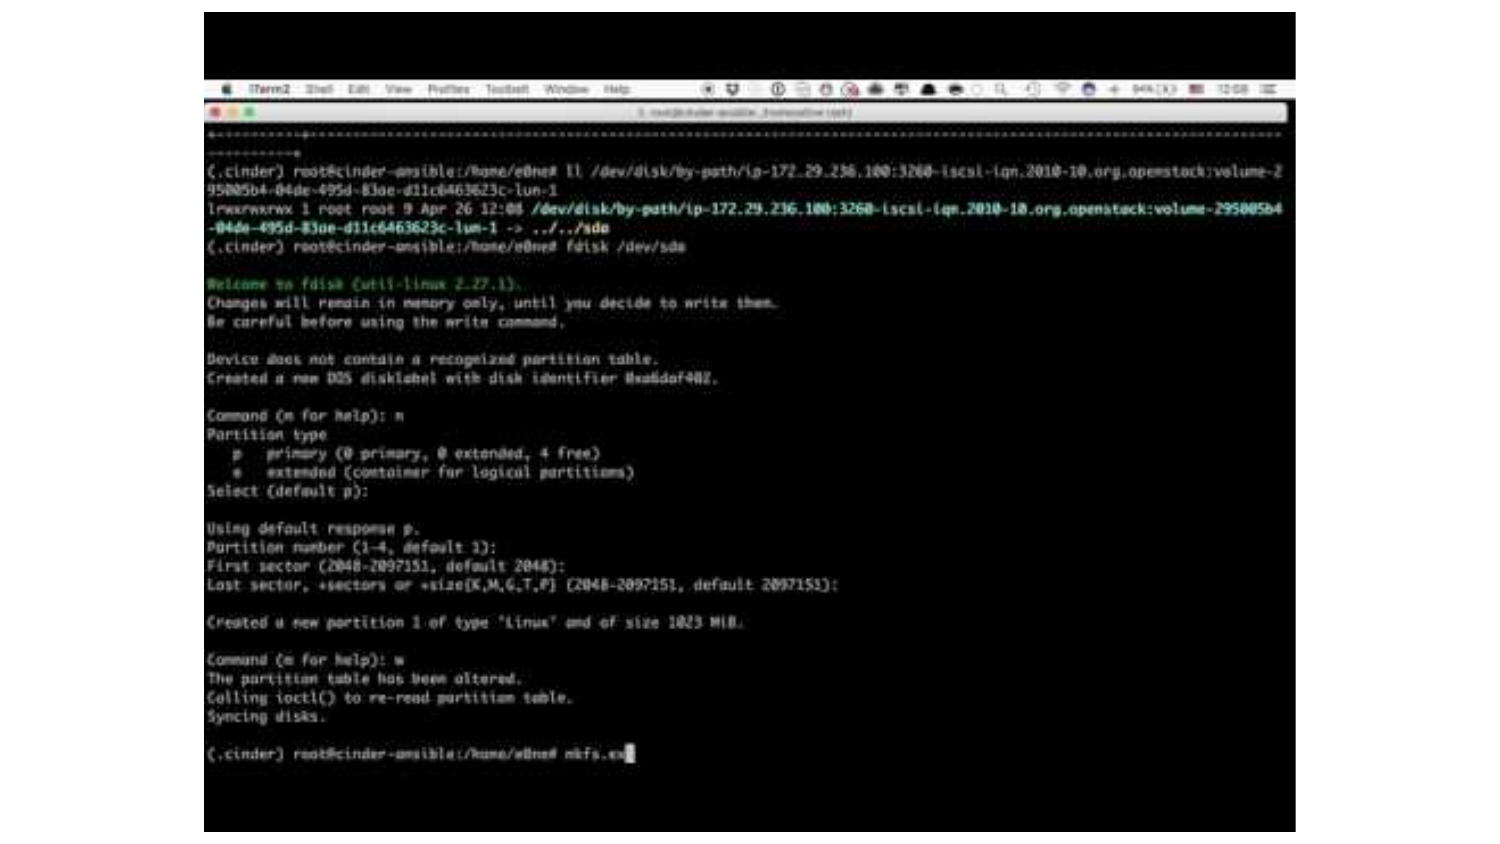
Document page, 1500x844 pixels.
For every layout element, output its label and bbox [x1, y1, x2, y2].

text_box [204, 12, 1296, 832]
